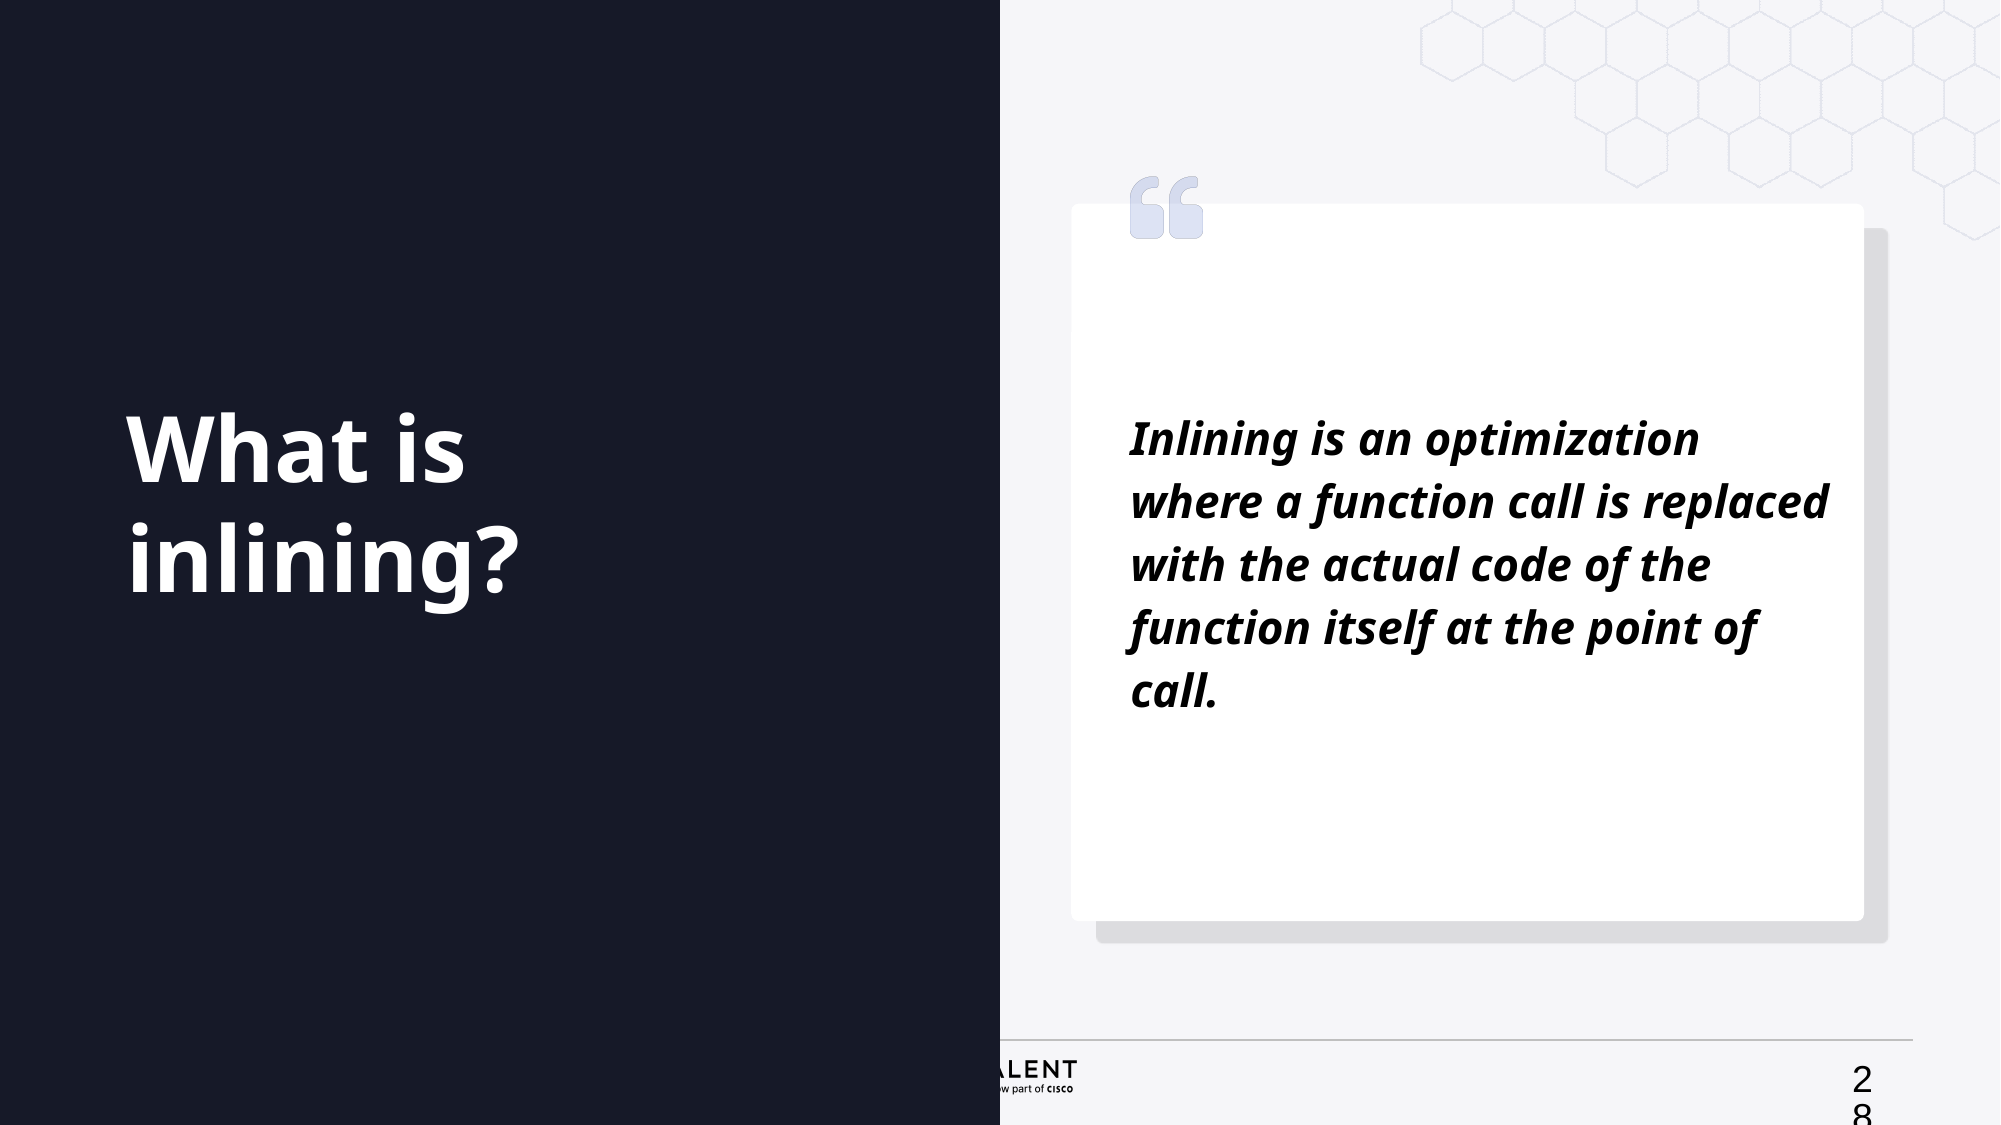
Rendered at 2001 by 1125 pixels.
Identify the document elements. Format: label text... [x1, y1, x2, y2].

picture [1857, 1118, 1868, 1125]
picture [1000, 0, 2000, 1125]
list What is inlining? [110, 383, 871, 621]
picture [1858, 1106, 1867, 1115]
list Inlining is an optimization where a function call is replaced with the actual code of the function itself at the point of call. [1115, 321, 1849, 797]
